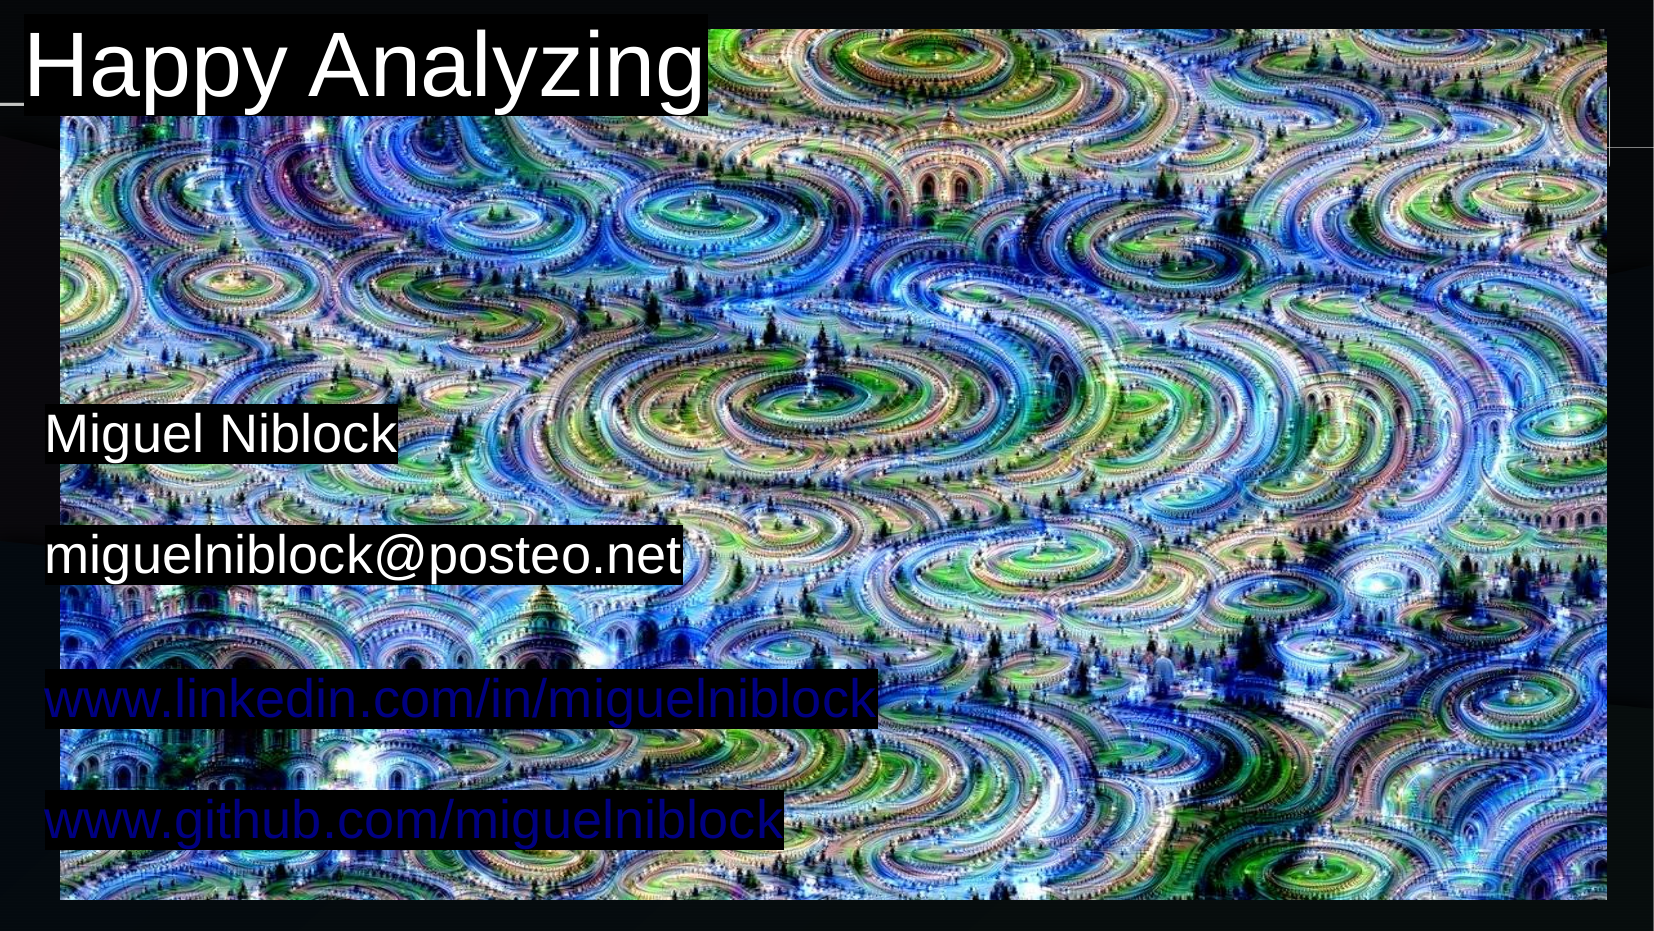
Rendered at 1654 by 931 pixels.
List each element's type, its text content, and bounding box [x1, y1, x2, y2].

picture [0, 0, 1654, 931]
text_box Miguel Niblock miguelniblock@posteo.net www.linkedin.com/in/miguelniblock www.github.com/miguelniblock [30, 396, 1246, 901]
title Happy Analyzing [23, 11, 1589, 119]
